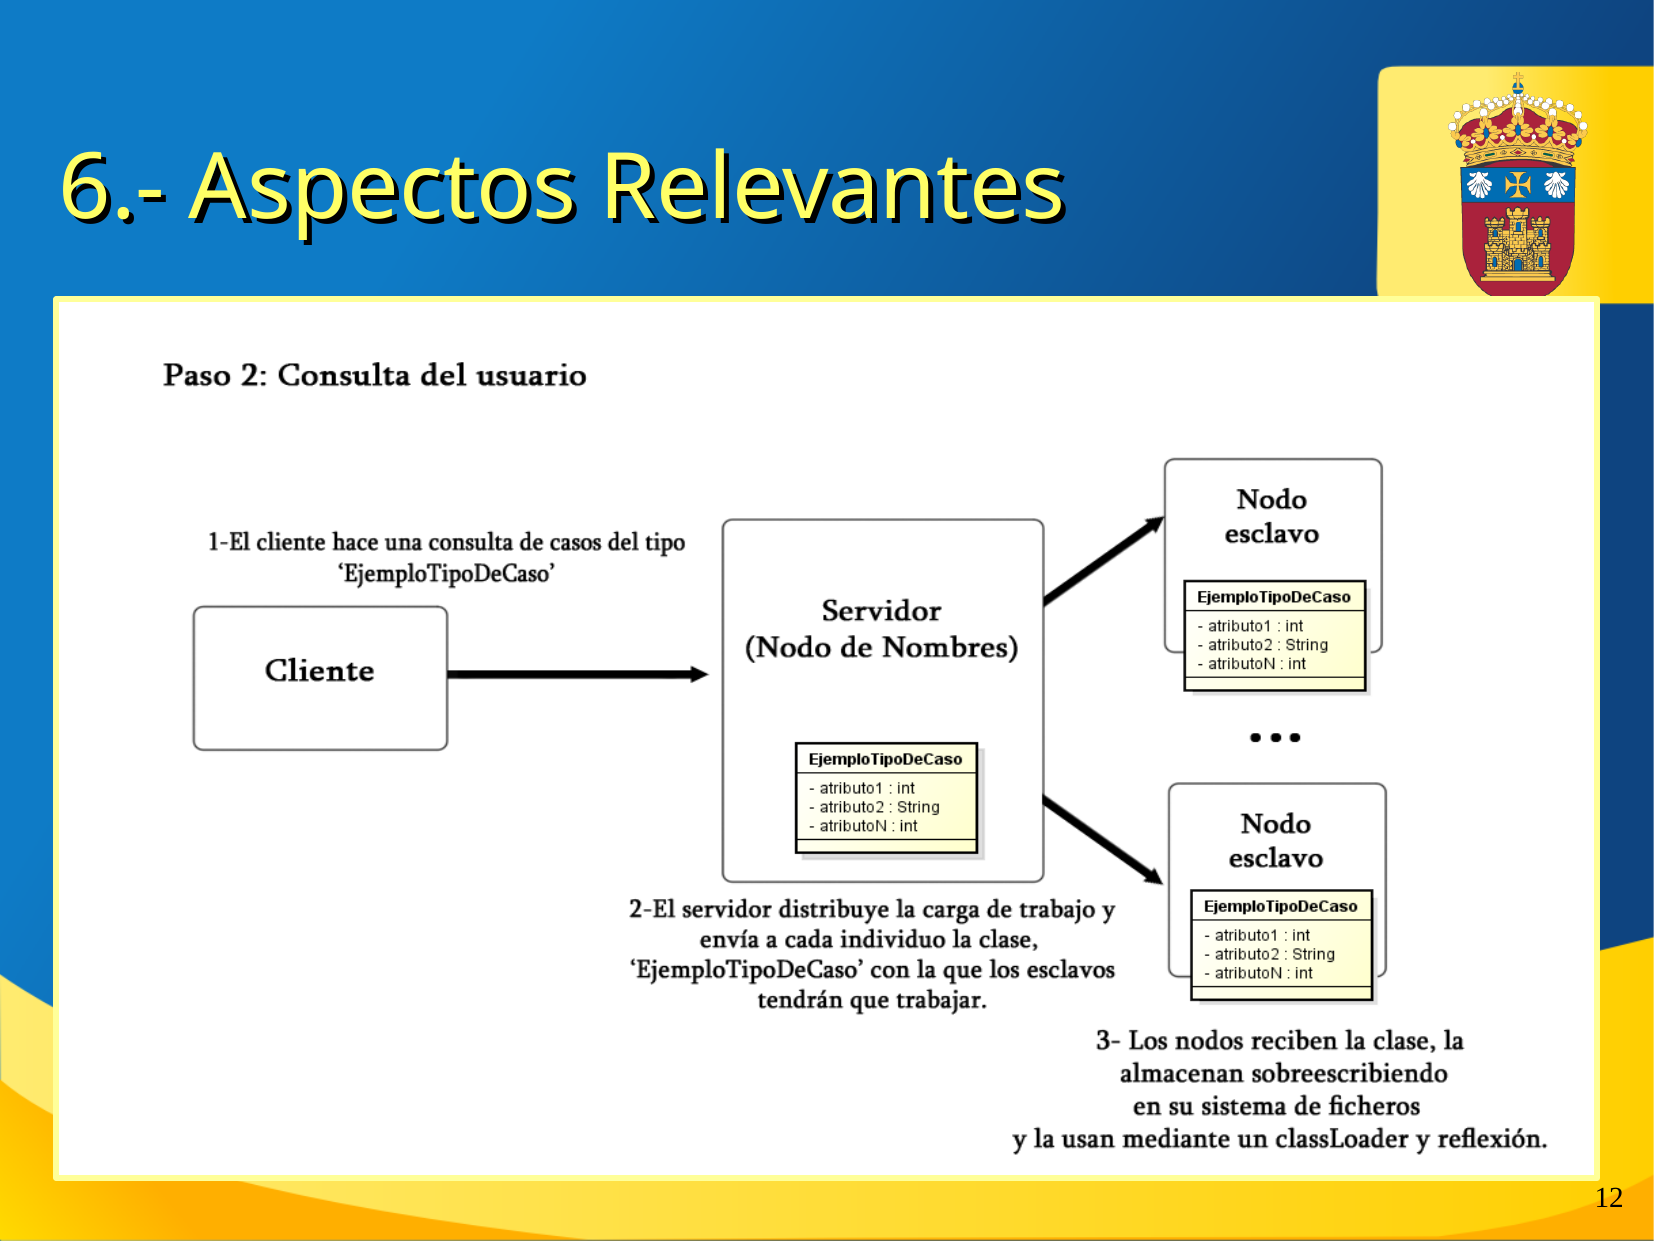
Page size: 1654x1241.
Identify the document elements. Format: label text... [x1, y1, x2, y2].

picture [0, 0, 1654, 1241]
title 6.- Aspectos Relevantes [59, 70, 1335, 296]
